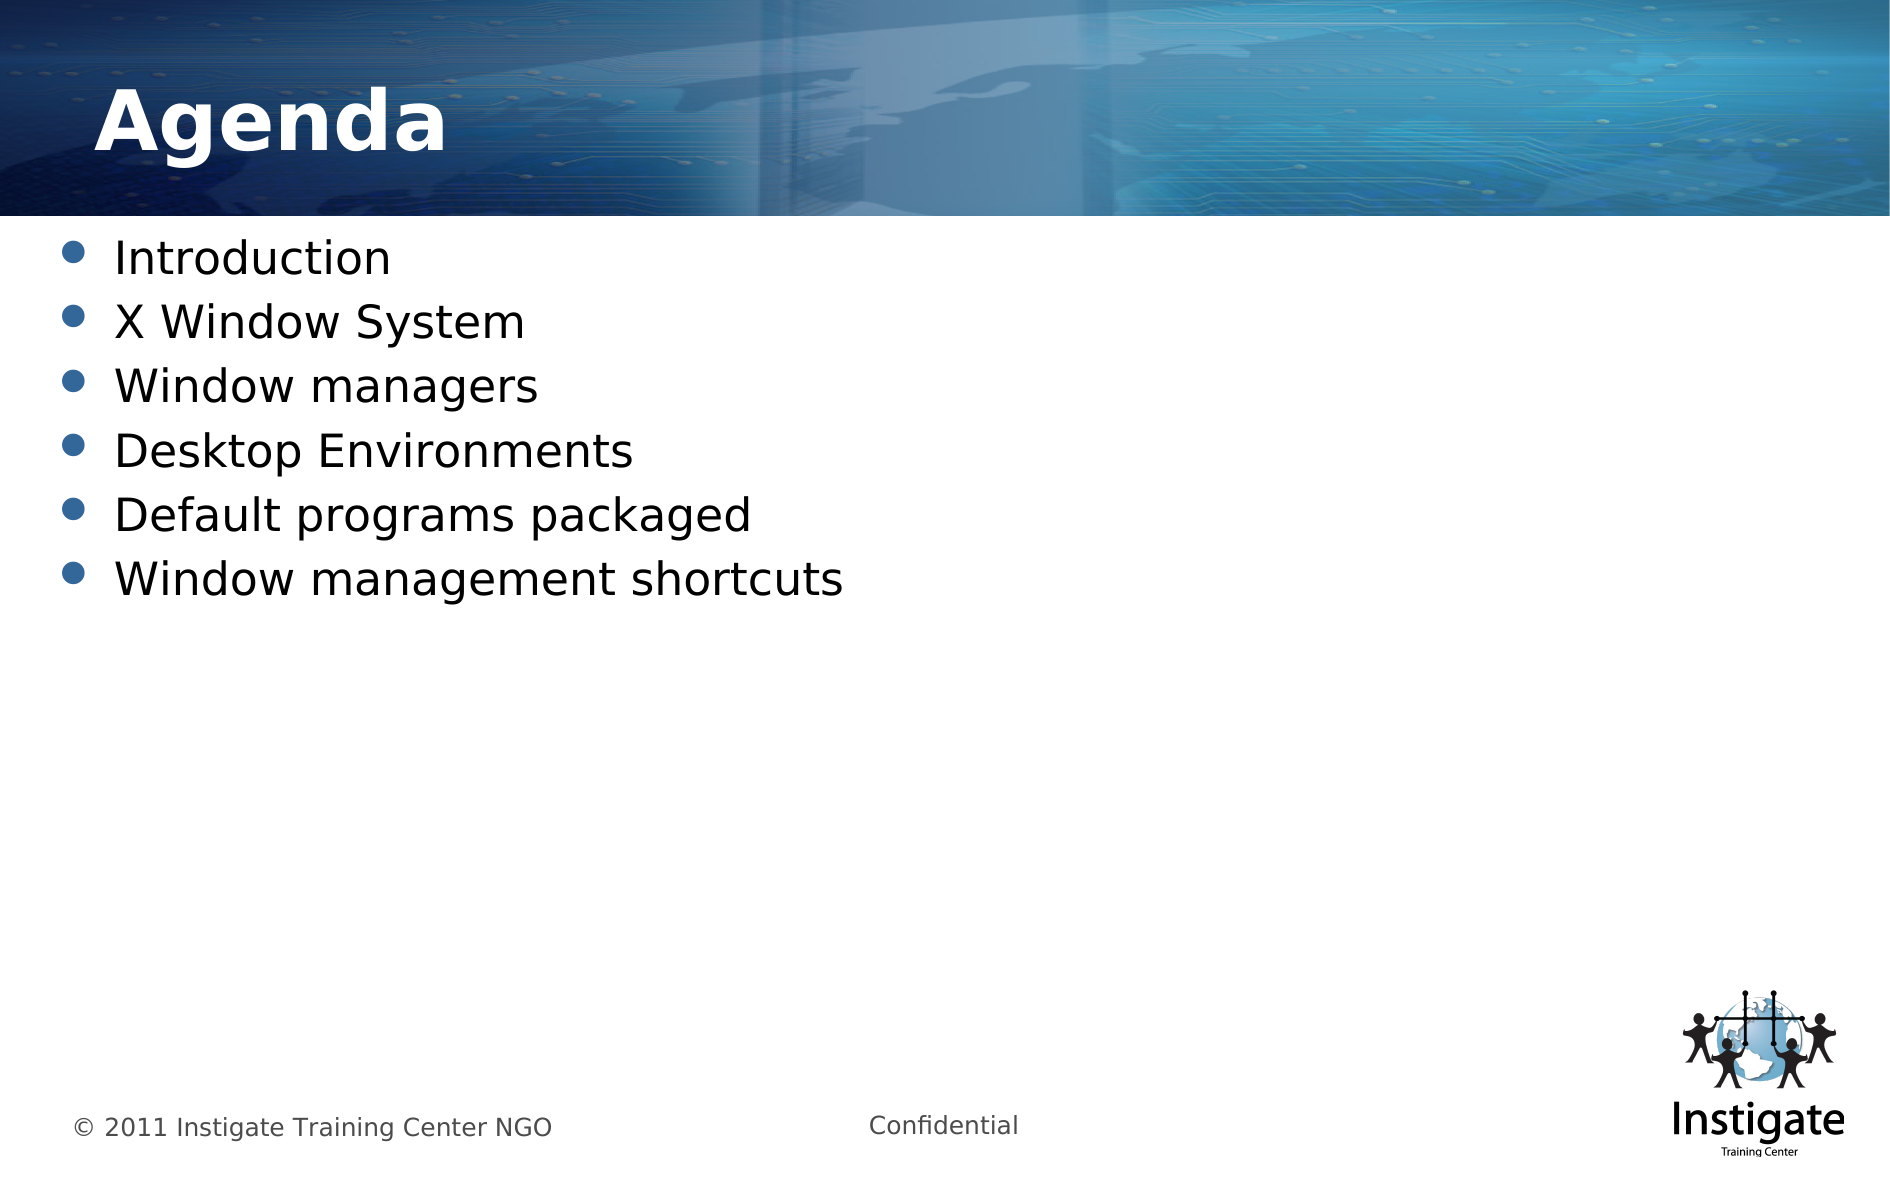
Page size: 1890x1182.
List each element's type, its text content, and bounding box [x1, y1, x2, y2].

picture [0, 0, 1890, 216]
title Agenda [94, 47, 1793, 217]
list Introduction X Window System Window managers Desktop Environments Default programs packaged Window management shortcuts [59, 236, 1831, 1016]
picture [1674, 990, 1844, 1157]
